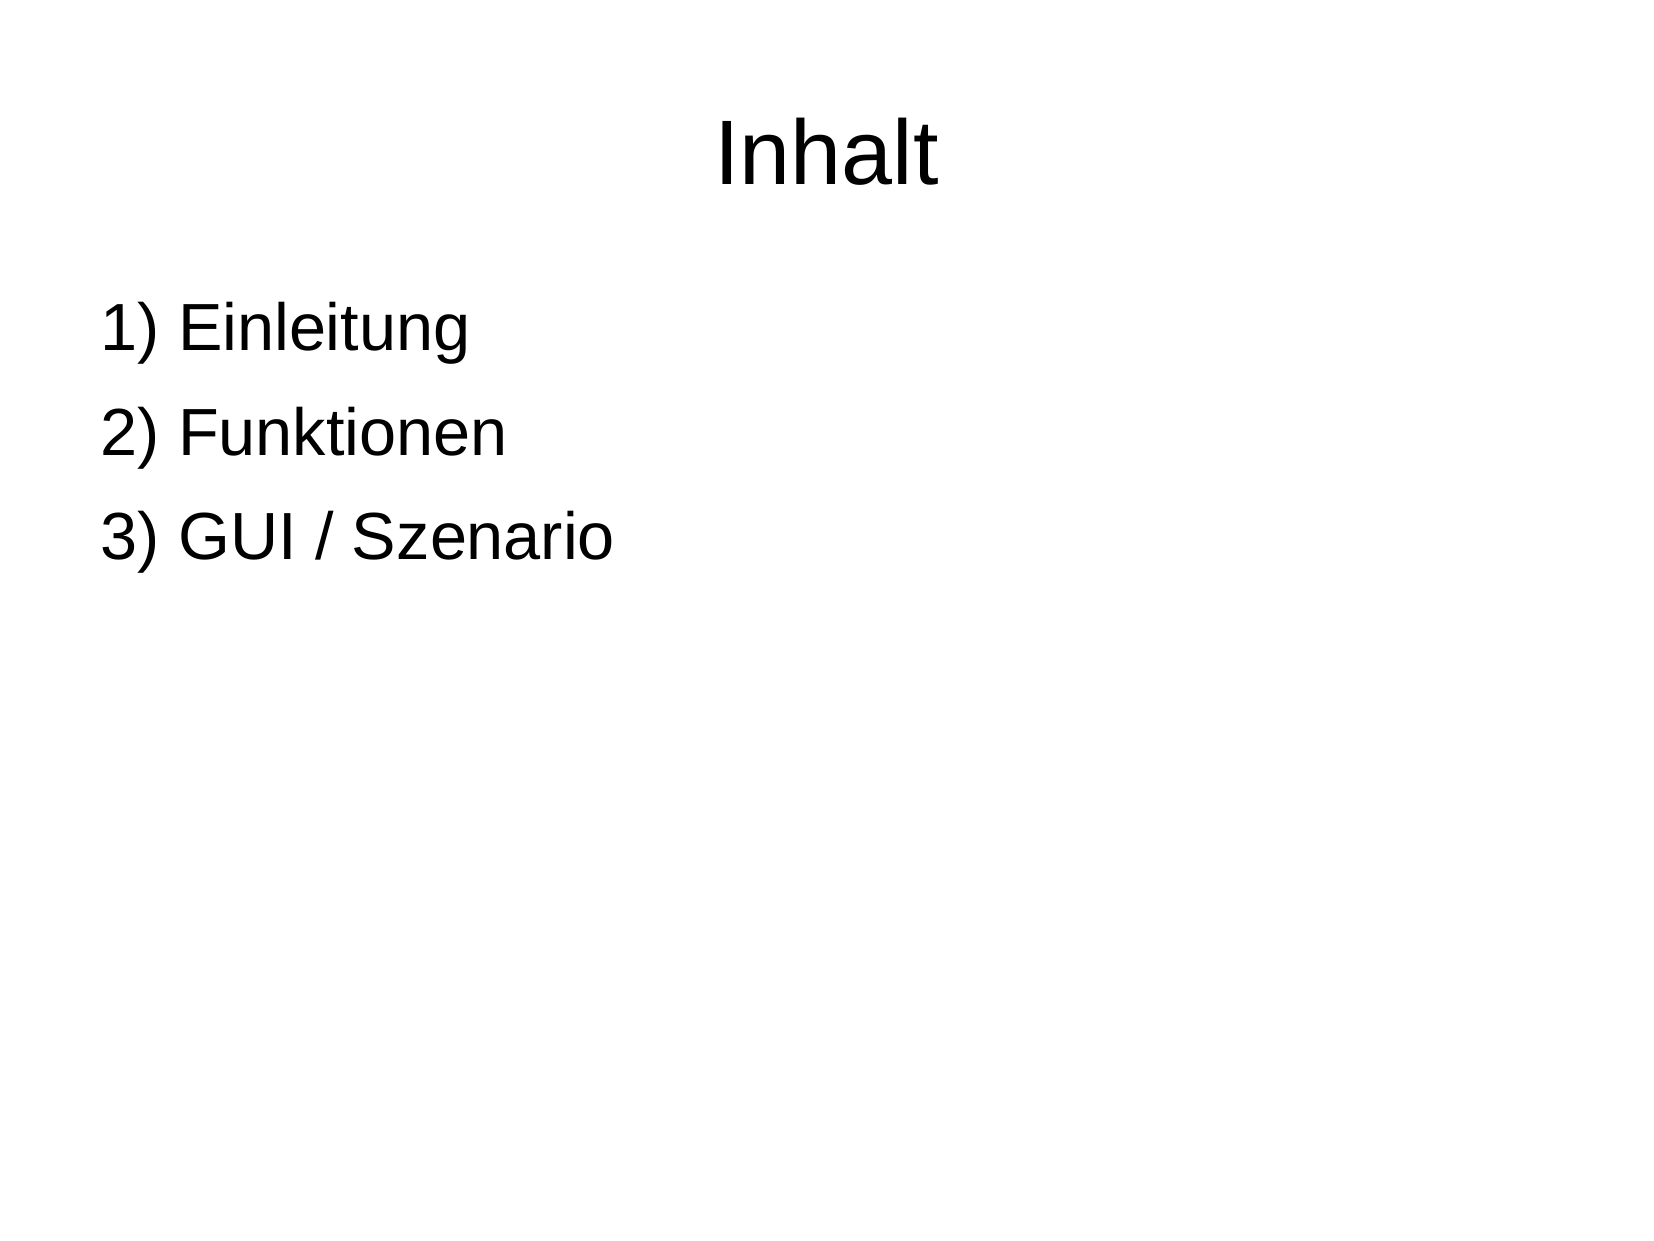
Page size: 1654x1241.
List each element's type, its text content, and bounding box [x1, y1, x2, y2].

list Einleitung Funktionen GUI / Szenario [82, 290, 1571, 1010]
title Inhalt [82, 49, 1571, 257]
